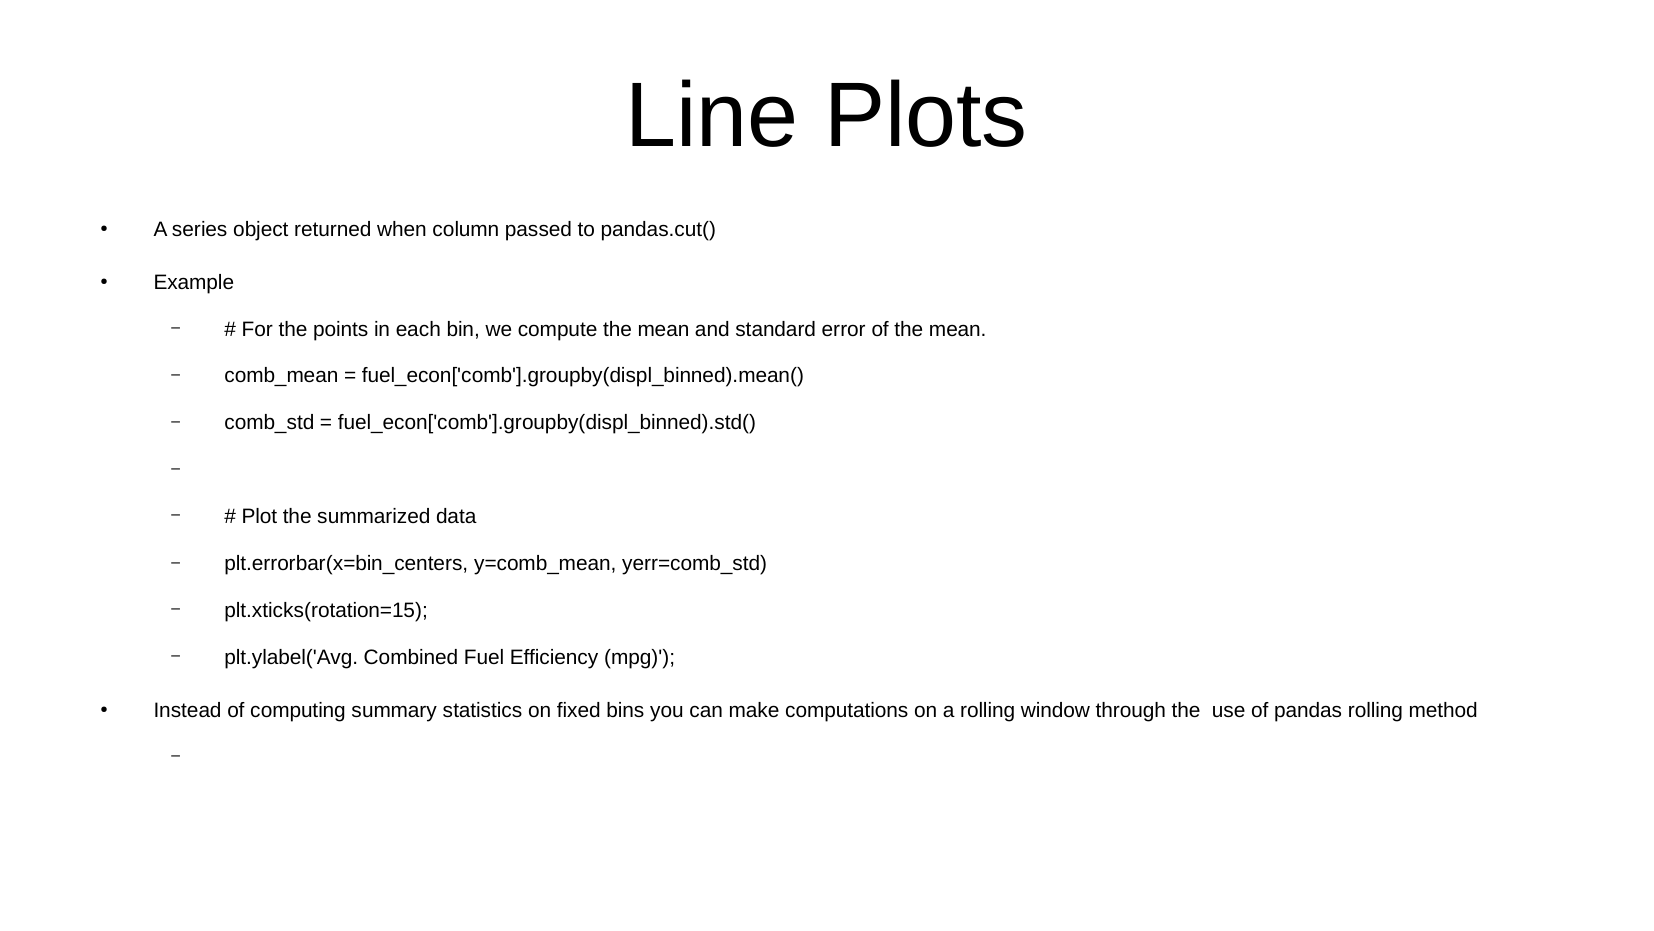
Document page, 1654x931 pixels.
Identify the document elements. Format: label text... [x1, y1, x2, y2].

title Line Plots [82, 37, 1571, 193]
list A series object returned when column passed to pandas.cut() Example # For the points in each bin, we compute the mean and standard error of the mean. comb_mean = fuel_econ['comb'].groupby(displ_binned).mean() comb_std = fuel_econ['comb'].groupby(displ_binned).std() # Plot the summarized data plt.errorbar(x=bin_centers, y=comb_mean, yerr=comb_std) plt.xticks(rotation=15); plt.ylabel('Avg. Combined Fuel Efficiency (mpg)'); Instead of computing summary statistics on fixed bins you can make computations on a rolling window through the use of pandas rolling method [82, 217, 1621, 901]
